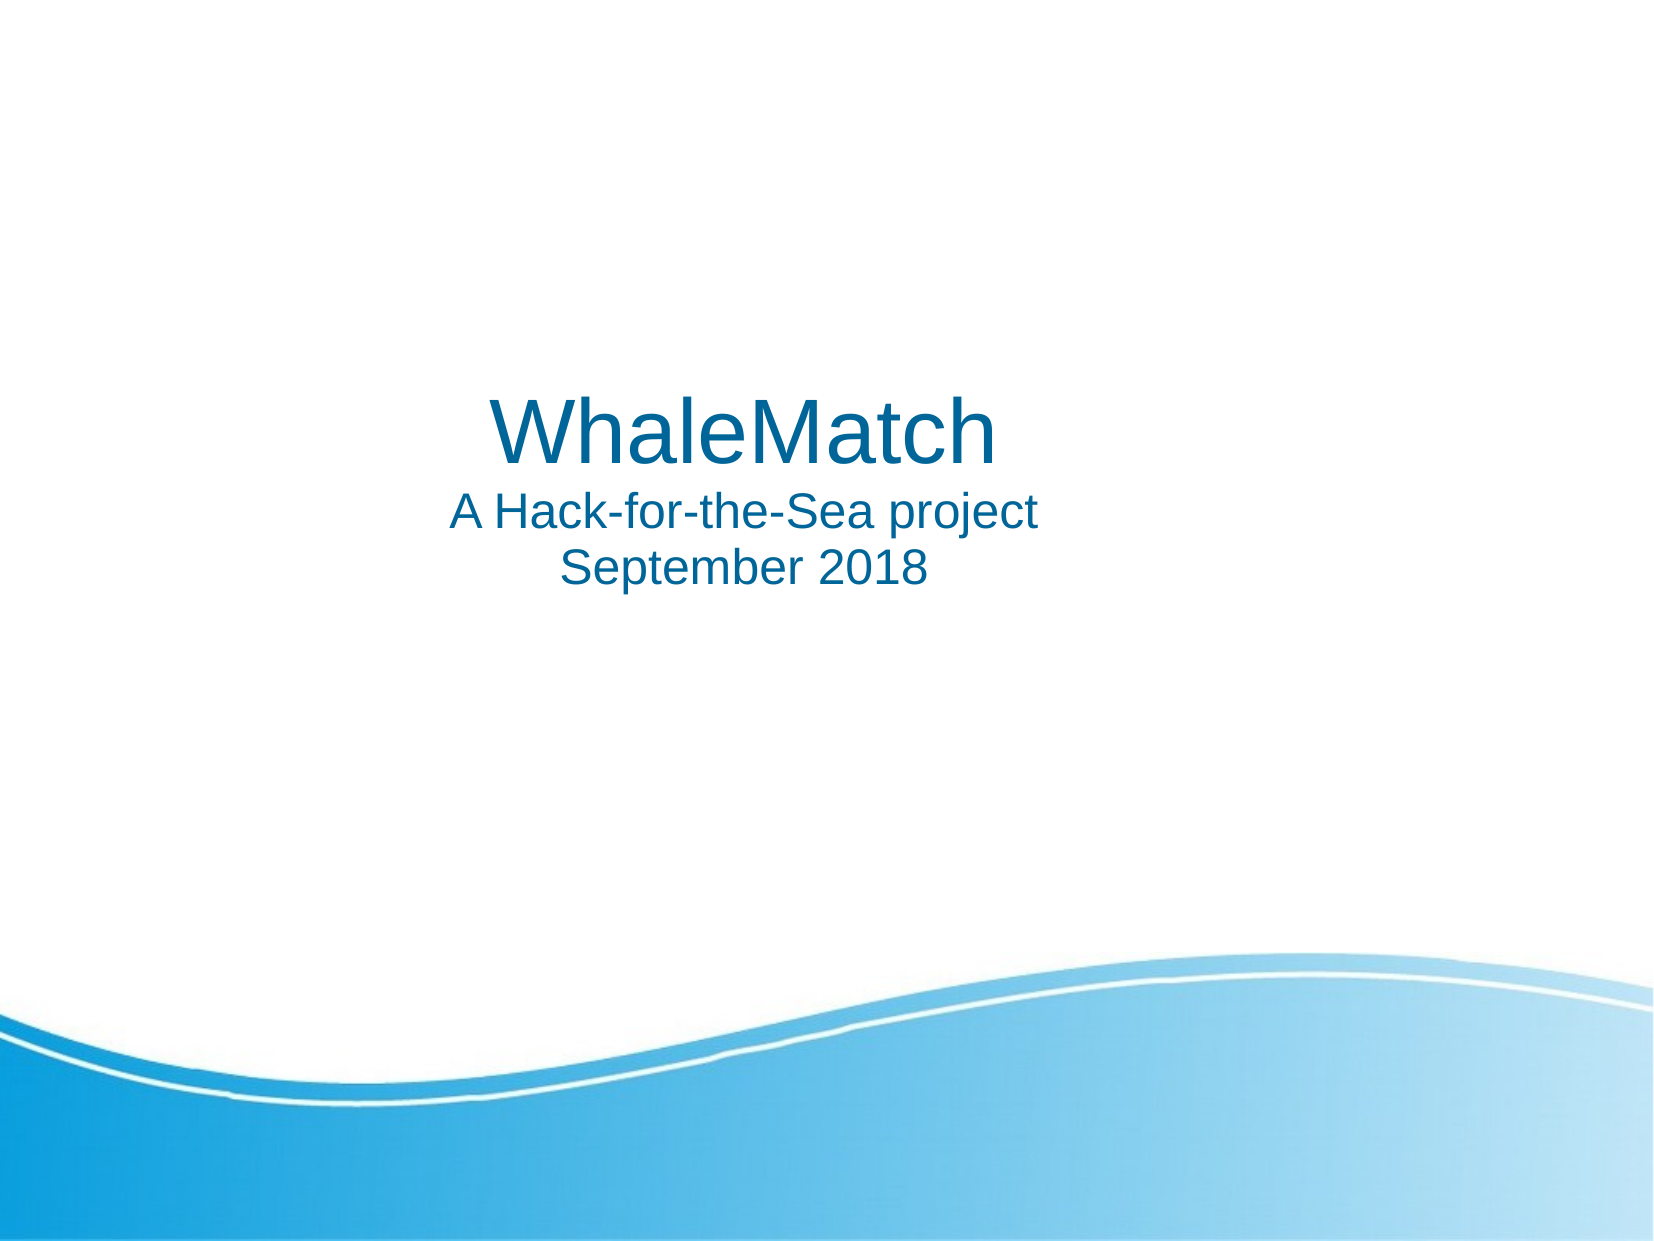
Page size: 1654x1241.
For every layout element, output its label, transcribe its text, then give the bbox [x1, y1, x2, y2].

title WhaleMatch A Hack-for-the-Sea project September 2018 [0, 380, 1489, 595]
picture [0, 952, 1654, 1241]
